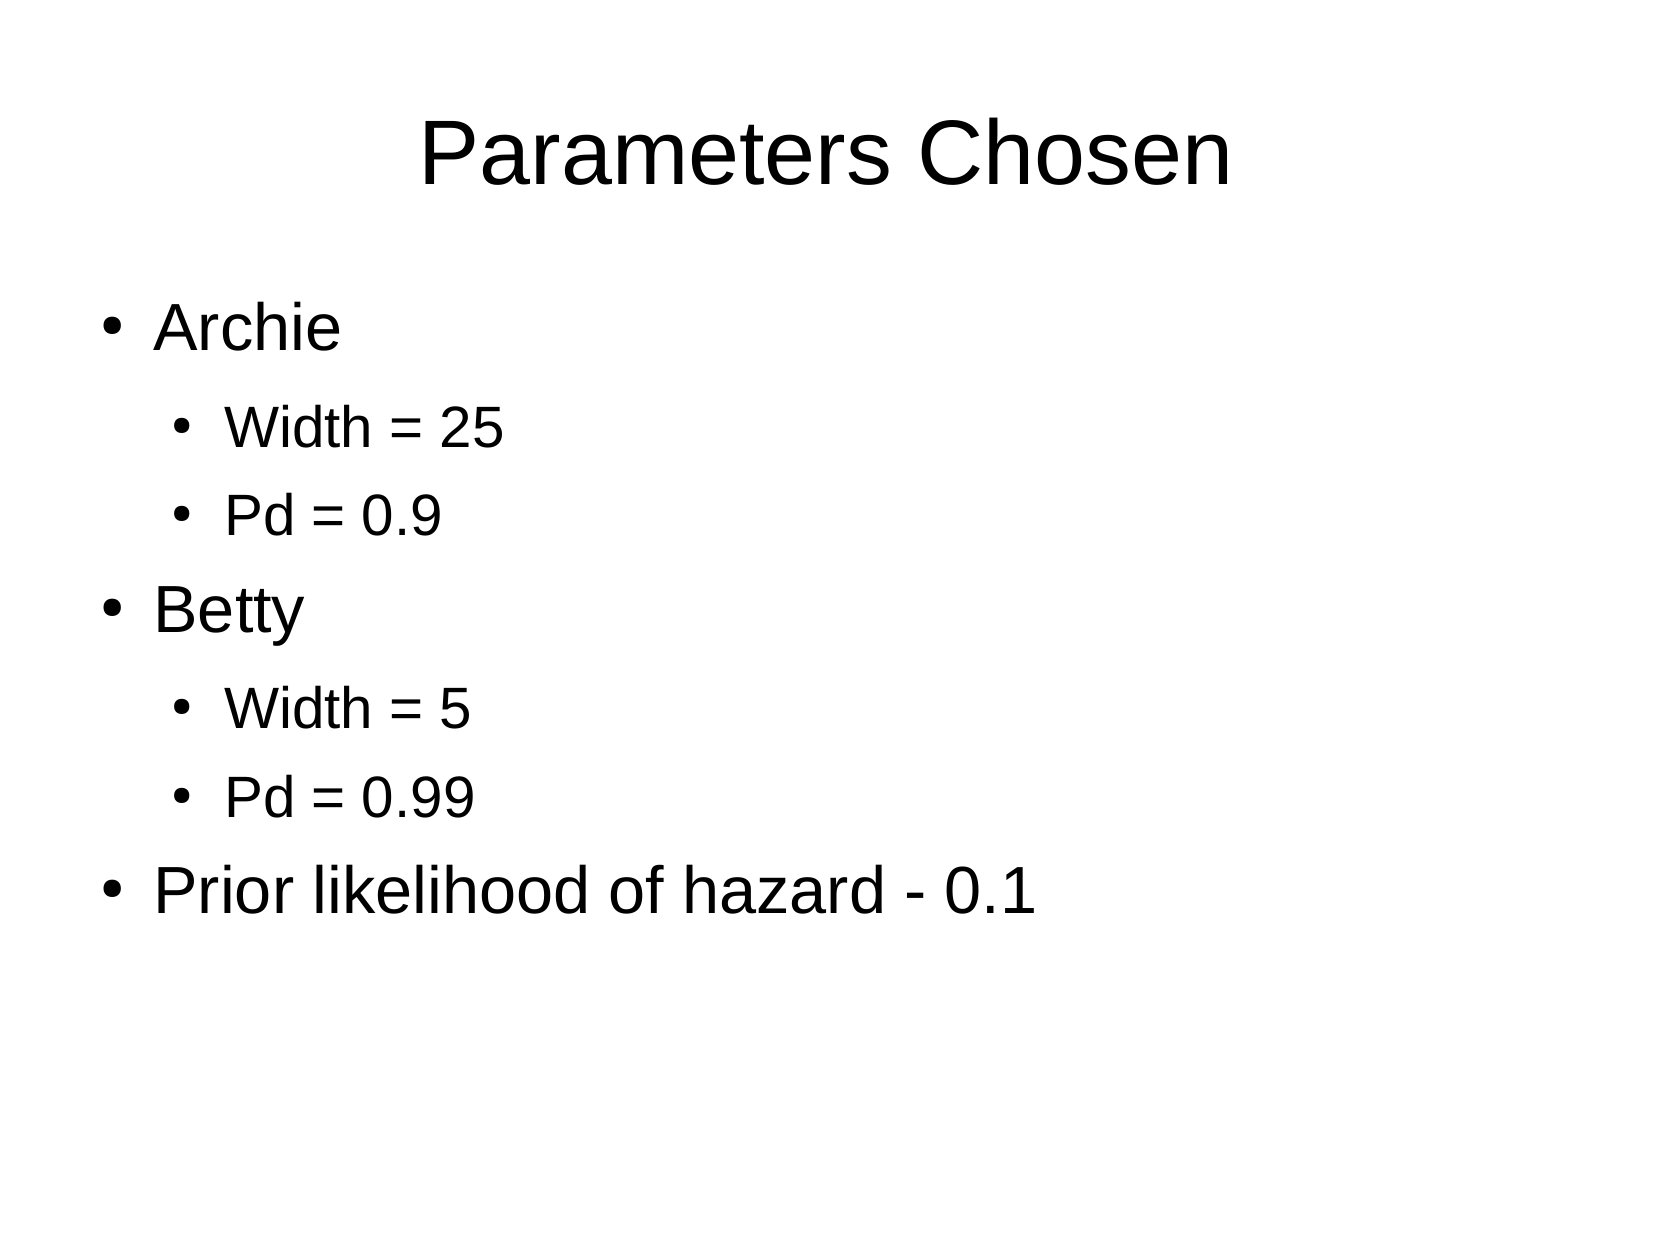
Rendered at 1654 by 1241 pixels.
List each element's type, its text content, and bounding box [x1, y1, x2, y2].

title Parameters Chosen [82, 49, 1571, 257]
list Archie Width = 25 Pd = 0.9 Betty Width = 5 Pd = 0.99 Prior likelihood of hazard - 0.1 [82, 290, 1571, 1109]
